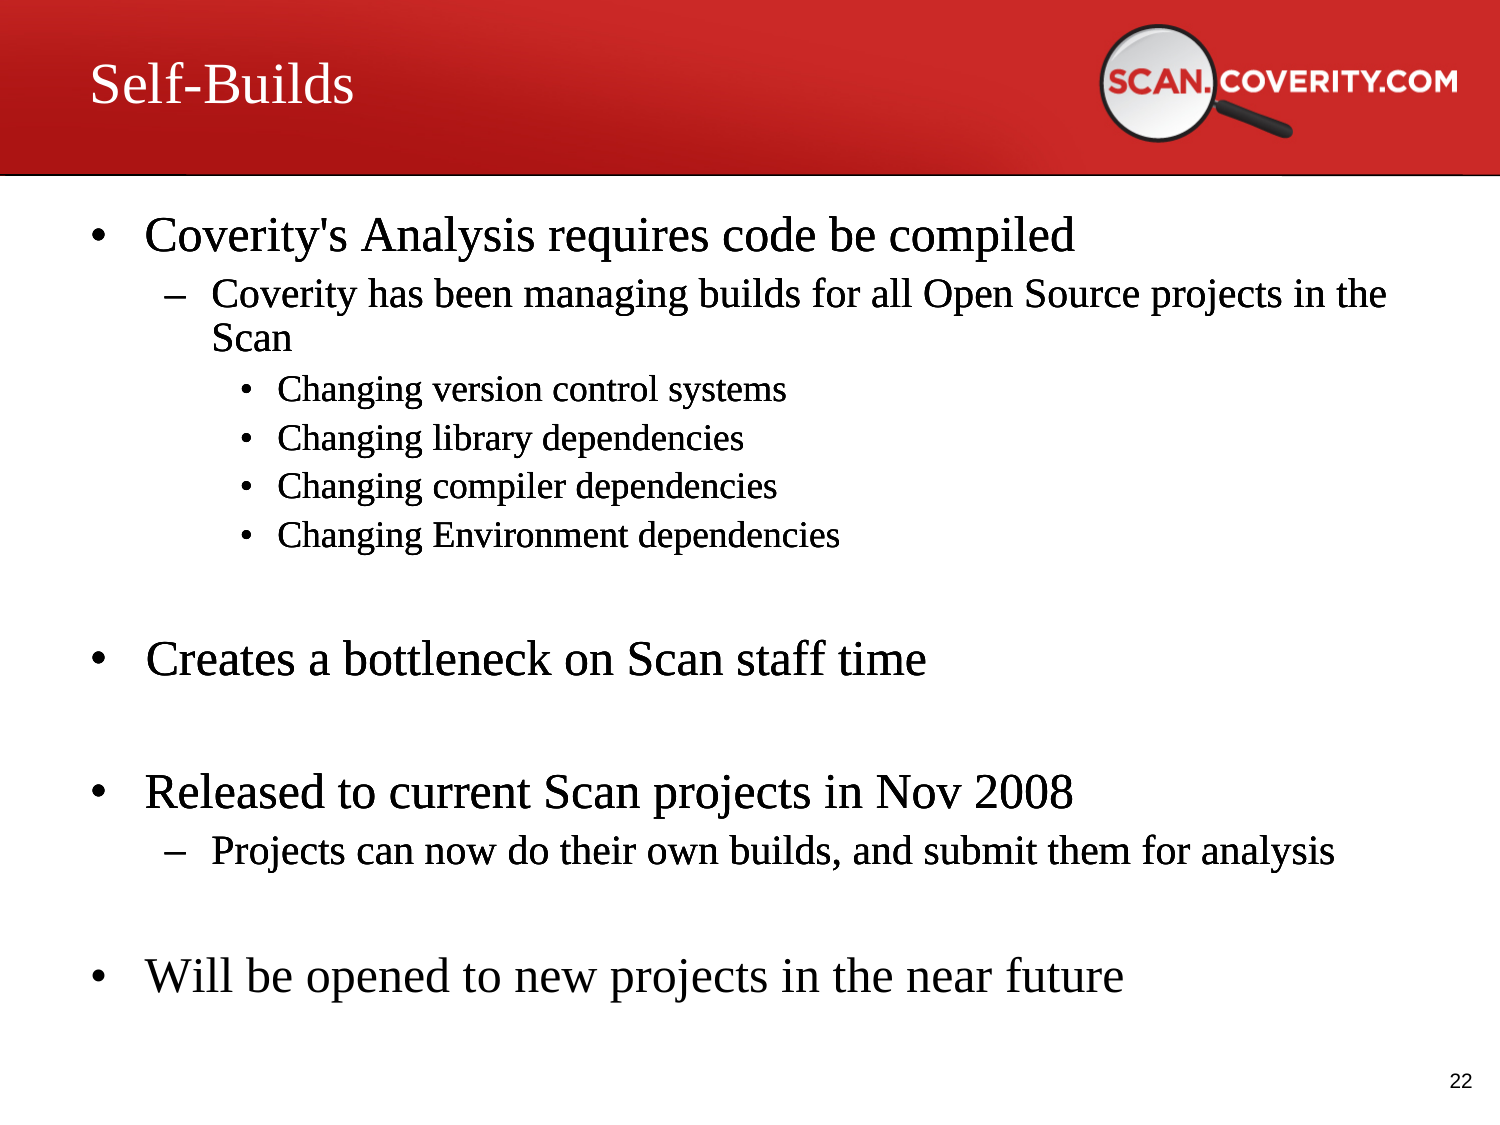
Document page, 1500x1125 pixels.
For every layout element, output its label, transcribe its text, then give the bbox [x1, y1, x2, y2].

title Self-Builds [74, 24, 1100, 143]
list Coverity's Analysis requires code be compiled Coverity has been managing builds for all Open Source projects in the Scan Changing version control systems Changing library dependencies Changing compiler dependencies Changing Environment dependencies Creates a bottleneck on Scan staff time Released to current Scan projects in Nov 2008 Projects can now do their own builds, and submit them for analysis Will be opened to new projects in the near future [75, 968, 1426, 1024]
picture [0, 0, 1500, 174]
list Coverity's Analysis requires code be compiled Coverity has been managing builds for all Open Source projects in the Scan Changing version control systems Changing library dependencies Changing compiler dependencies Changing Environment dependencies Creates a bottleneck on Scan staff time Released to current Scan projects in Nov 2008 Projects can now do their own builds, and submit them for analysis [75, 199, 1426, 968]
